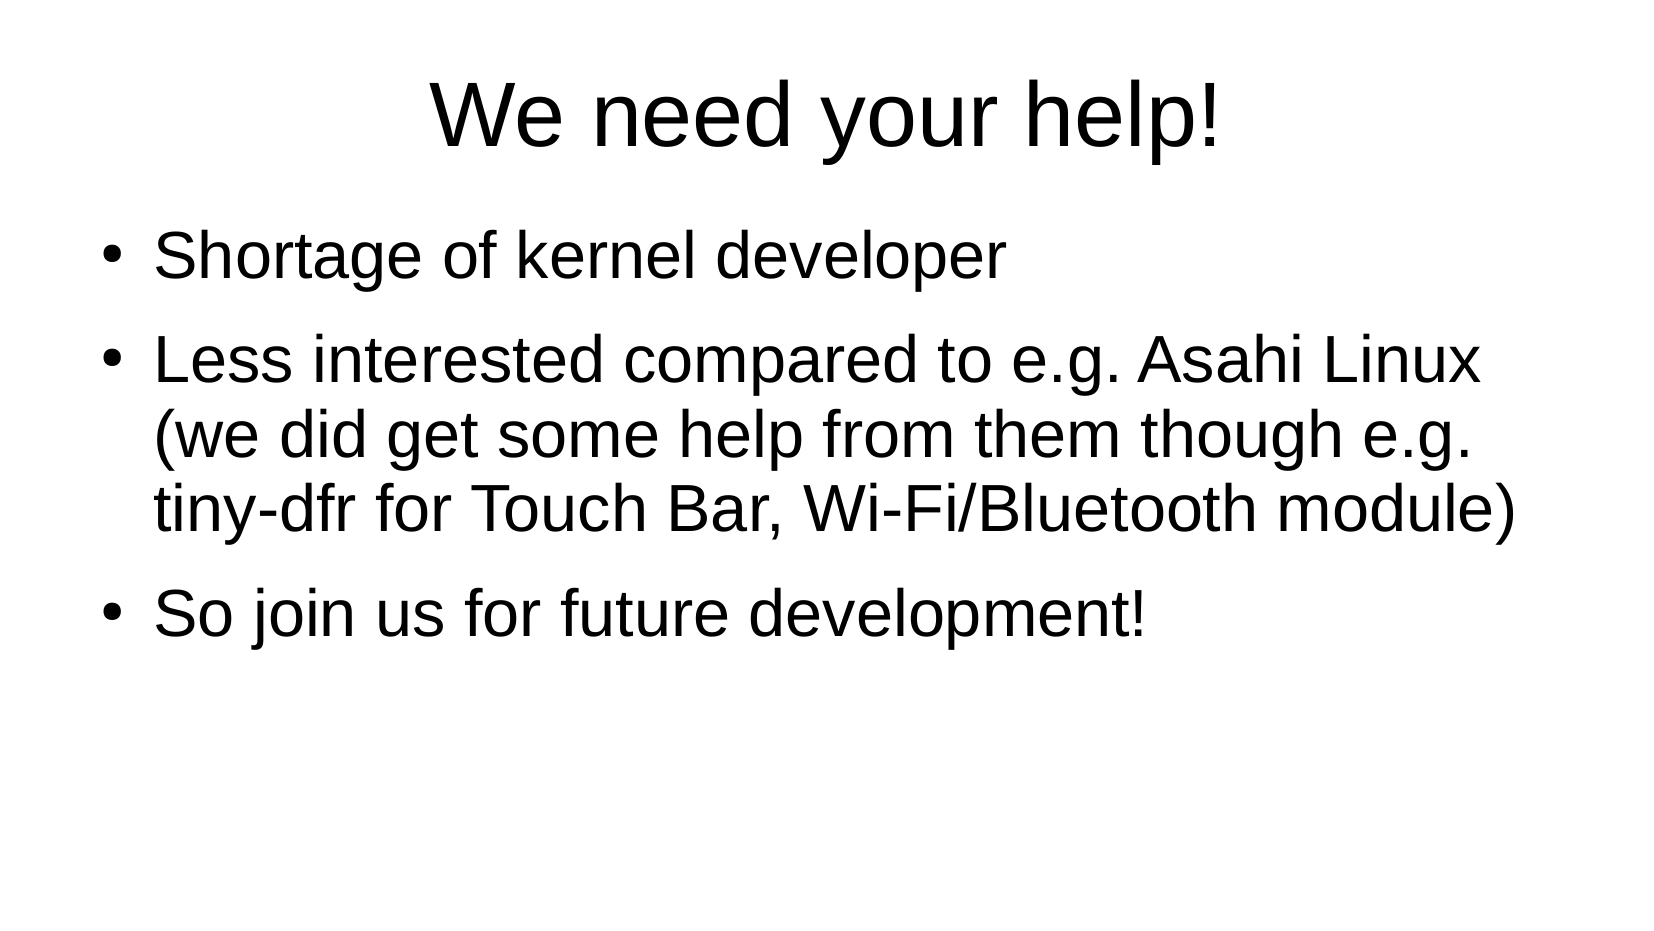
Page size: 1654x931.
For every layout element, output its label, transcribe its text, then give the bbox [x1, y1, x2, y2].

title We need your help! [82, 37, 1571, 193]
list Shortage of kernel developer Less interested compared to e.g. Asahi Linux (we did get some help from them though e.g. tiny-dfr for Touch Bar, Wi-Fi/Bluetooth module) So join us for future development! [82, 217, 1571, 758]
